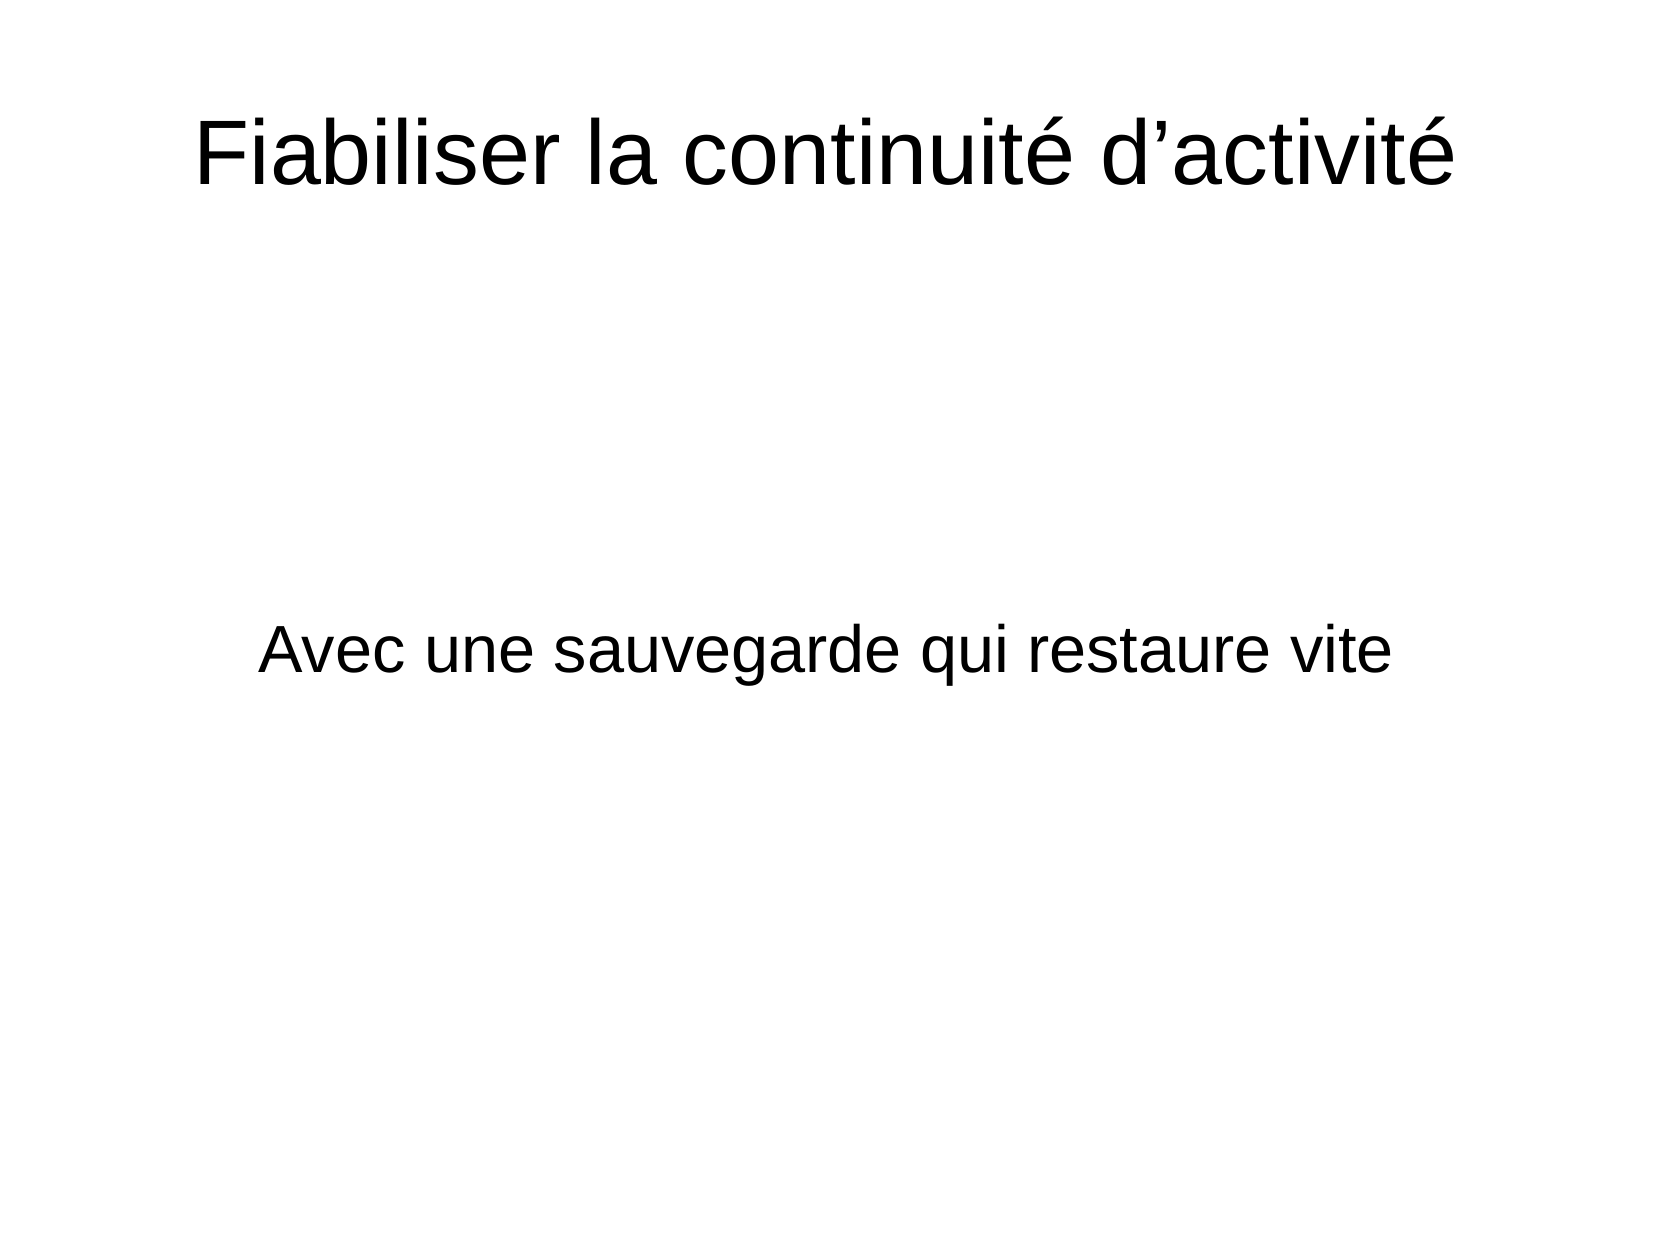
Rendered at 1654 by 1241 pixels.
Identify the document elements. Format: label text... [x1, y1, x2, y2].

title Fiabiliser la continuité d’activité [82, 49, 1571, 257]
subtitle Avec une sauvegarde qui restaure vite [82, 290, 1571, 1010]
